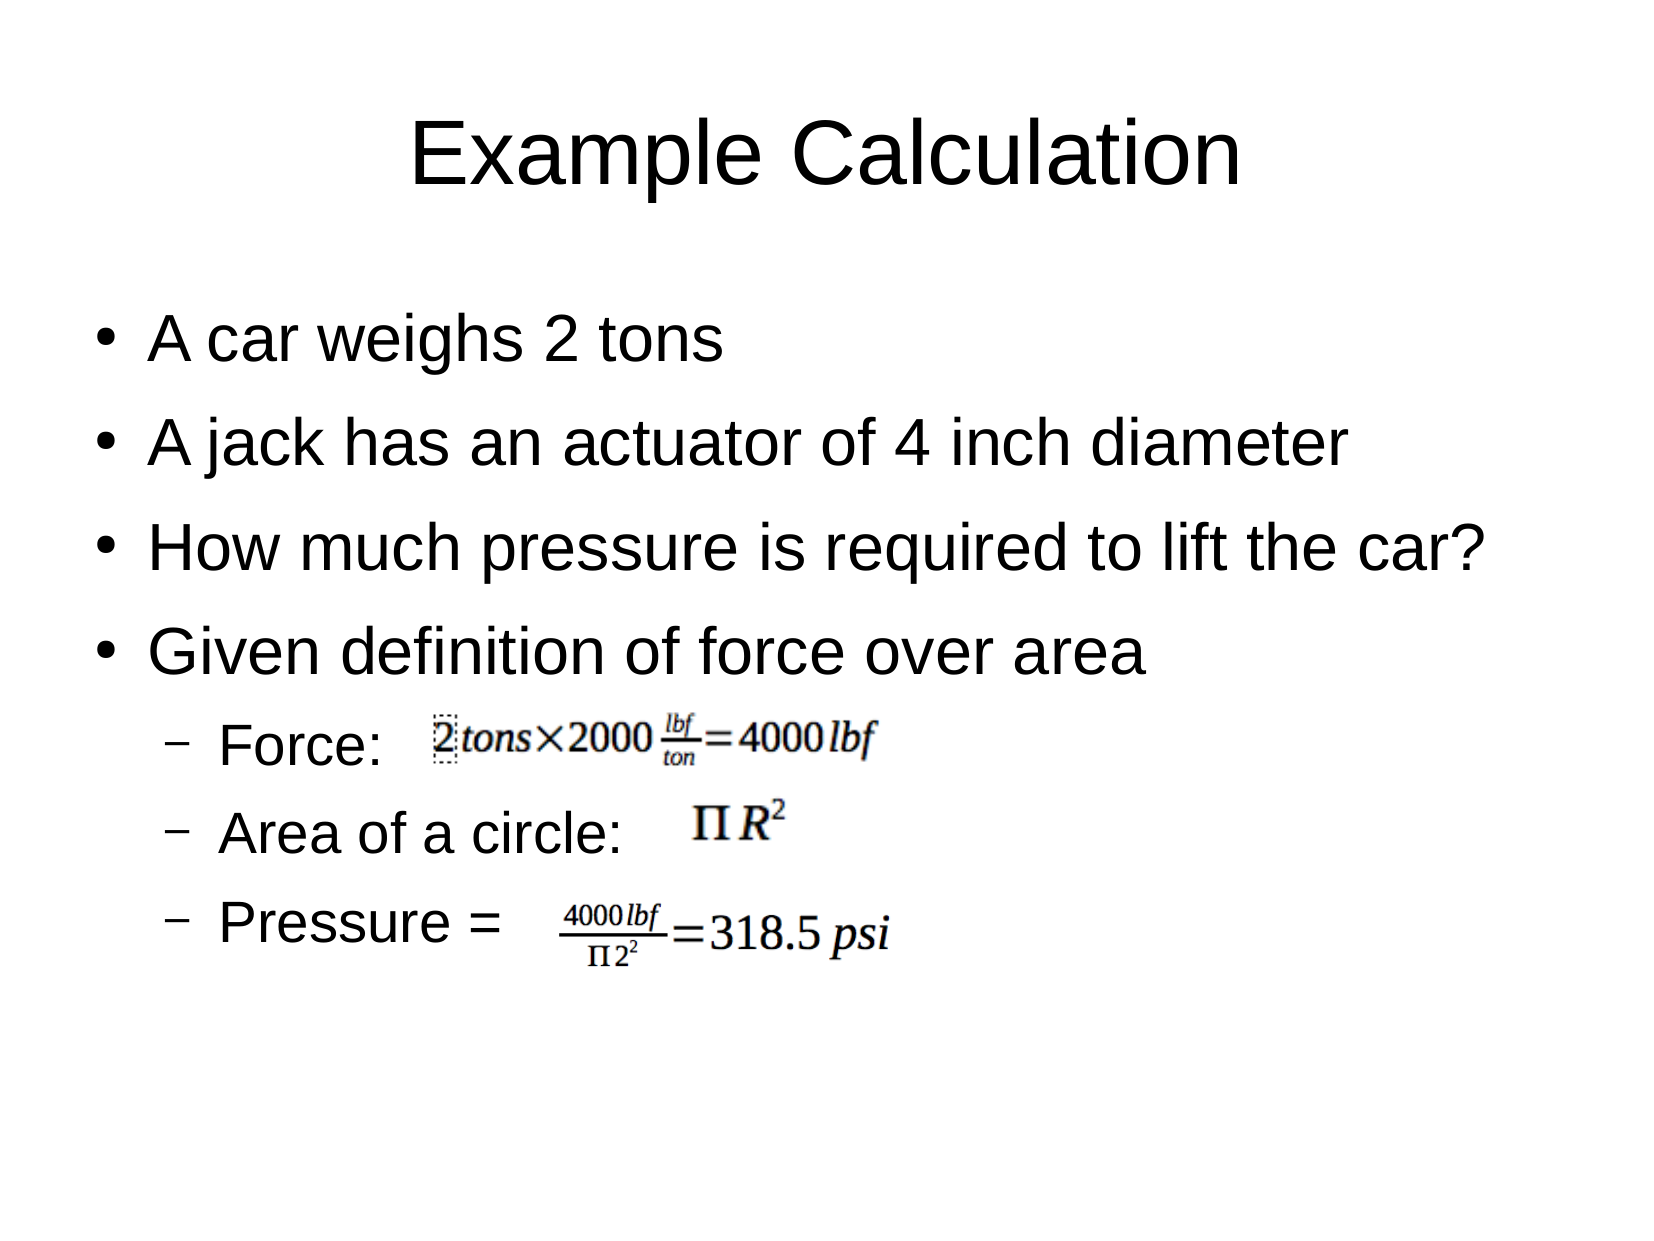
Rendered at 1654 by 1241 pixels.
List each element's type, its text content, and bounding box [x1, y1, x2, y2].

list A car weighs 2 tons A jack has an actuator of 4 inch diameter How much pressure is required to lift the car? Given definition of force over area Force: Area of a circle: Pressure = [76, 301, 1565, 1021]
picture [656, 779, 826, 871]
title Example Calculation [82, 49, 1571, 257]
picture [540, 881, 915, 991]
